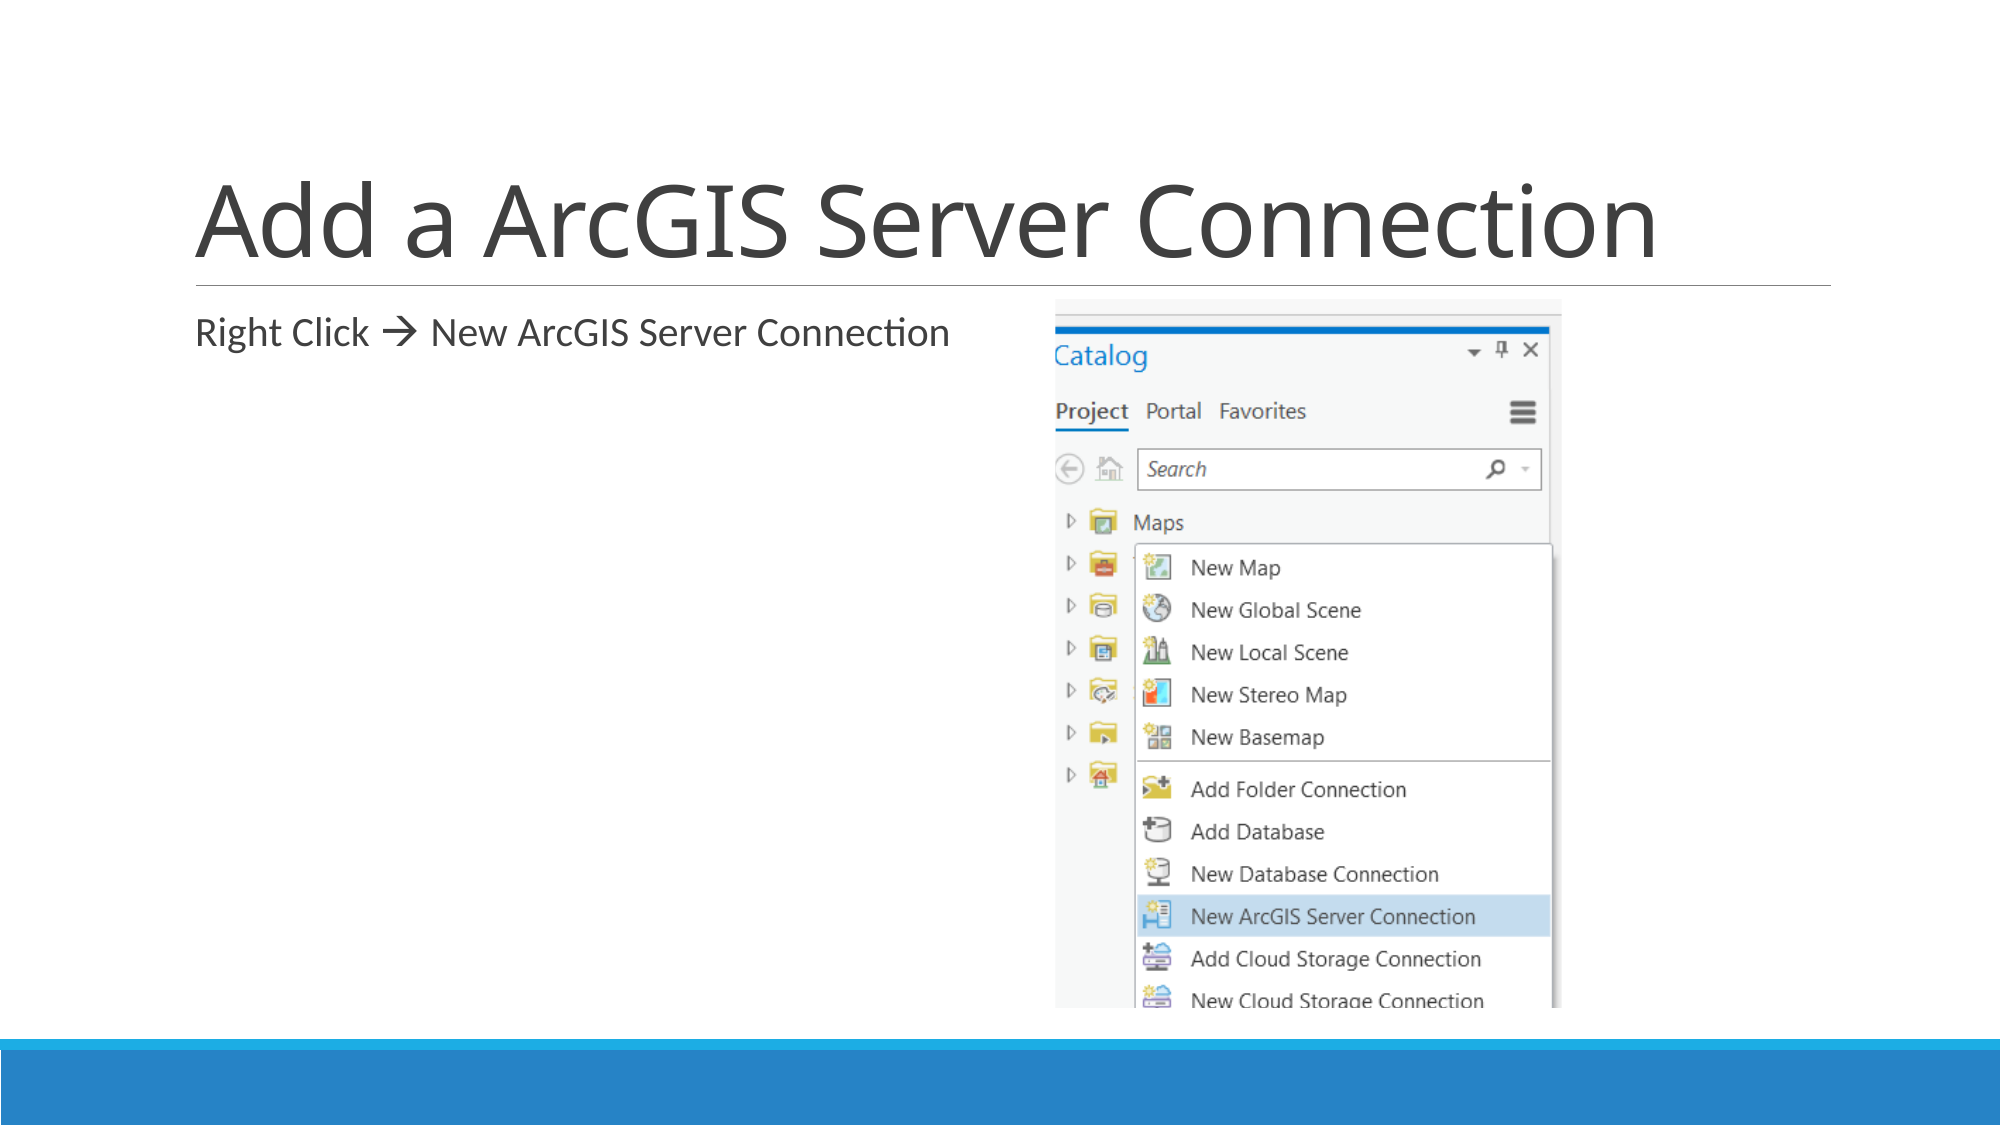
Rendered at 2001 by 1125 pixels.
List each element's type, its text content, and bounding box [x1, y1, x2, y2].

picture [1055, 299, 1562, 1008]
list Right Click  New ArcGIS Server Connection [180, 302, 991, 963]
title Add a ArcGIS Server Connection [180, 47, 1831, 286]
